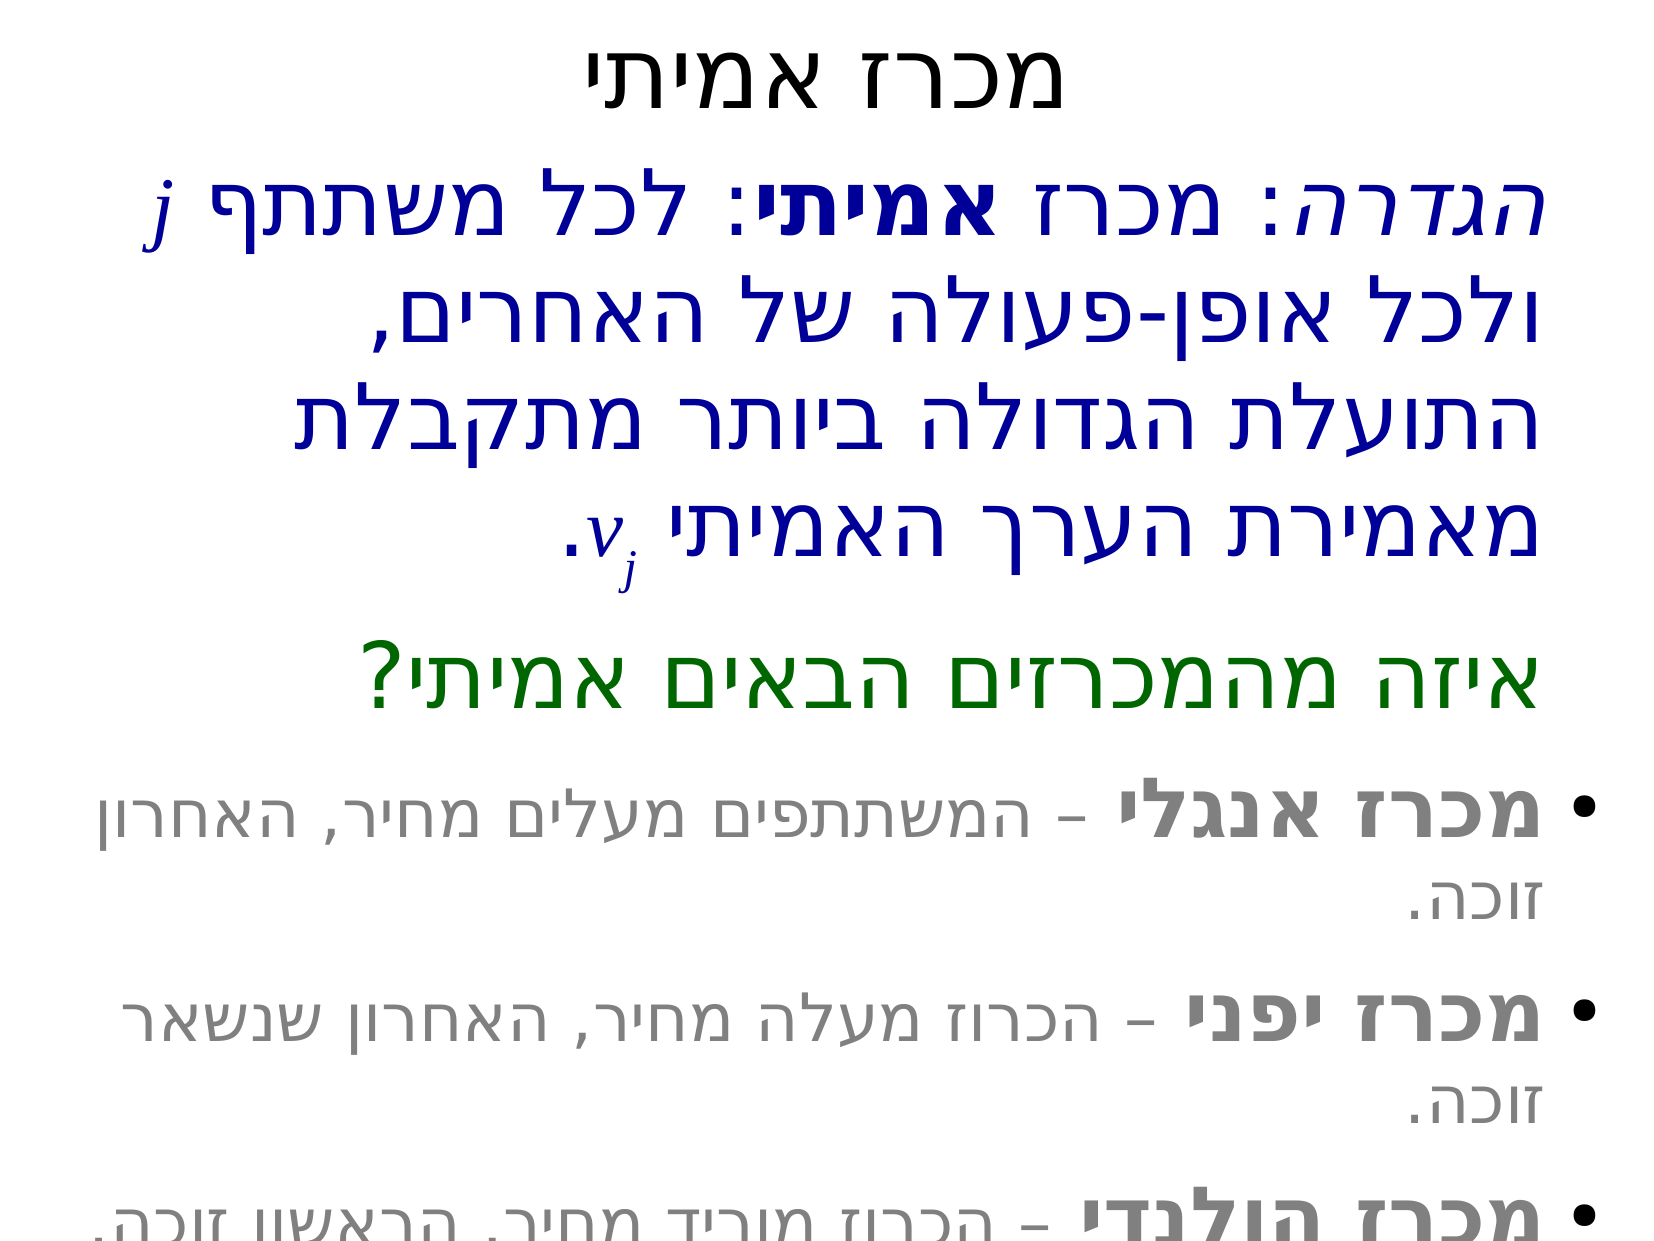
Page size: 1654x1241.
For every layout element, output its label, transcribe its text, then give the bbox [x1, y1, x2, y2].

title מכרז אמיתי [82, 0, 1571, 150]
list הגדרה: מכרז אמיתי: לכל משתתף j ולכל אופן-פעולה של האחרים, התועלת הגדולה ביותר מתקבלת מאמירת הערך האמיתי vj. איזה מהמכרזים הבאים אמיתי? מכרז אנגלי – המשתתפים מעלים מחיר, האחרון זוכה. מכרז יפני – הכרוז מעלה מחיר, האחרון שנשאר זוכה. מכרז הולנדי – הכרוז מוריד מחיר, הראשון זוכה. מעטפות חתומות, מחיר ראשון. מעטפות חתומות, מחיר שני. [27, 150, 1618, 1241]
